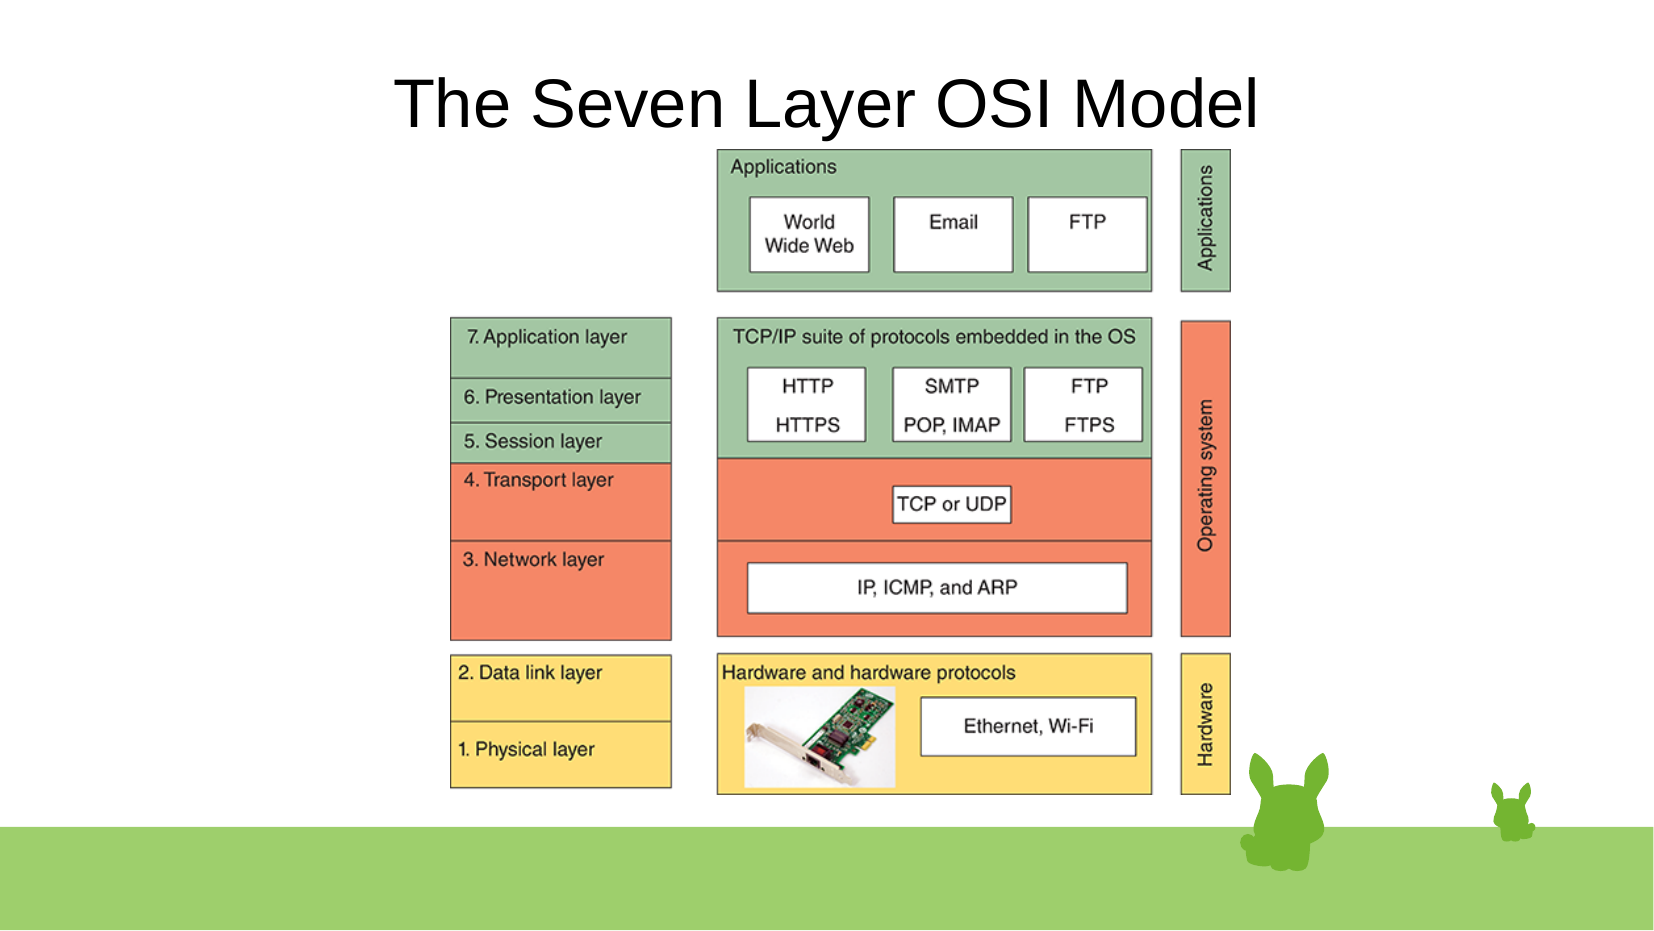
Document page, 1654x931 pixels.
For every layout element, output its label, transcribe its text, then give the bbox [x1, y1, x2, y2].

title The Seven Layer OSI Model [88, 29, 1565, 178]
picture [450, 149, 1231, 795]
